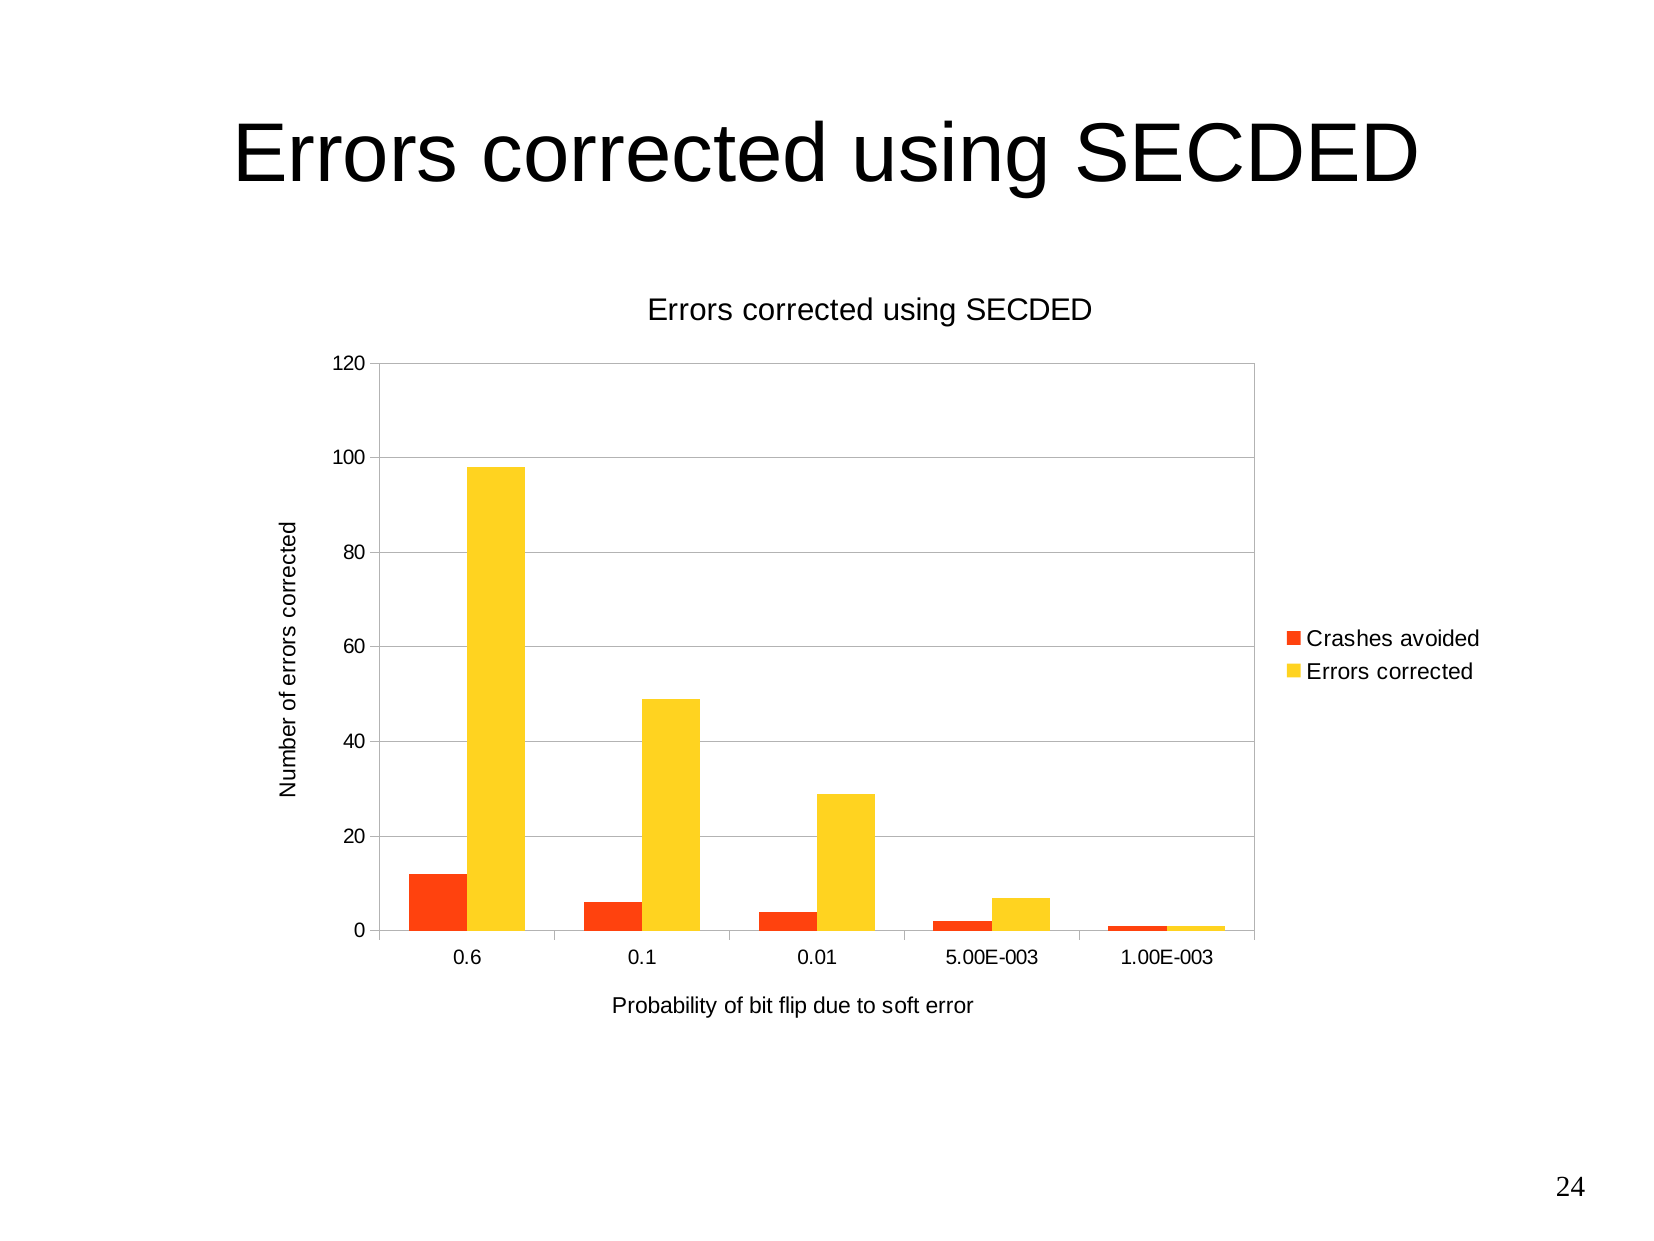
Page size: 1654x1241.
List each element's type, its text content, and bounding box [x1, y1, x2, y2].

chart [240, 258, 1501, 1051]
title Errors corrected using SECDED [82, 49, 1571, 257]
